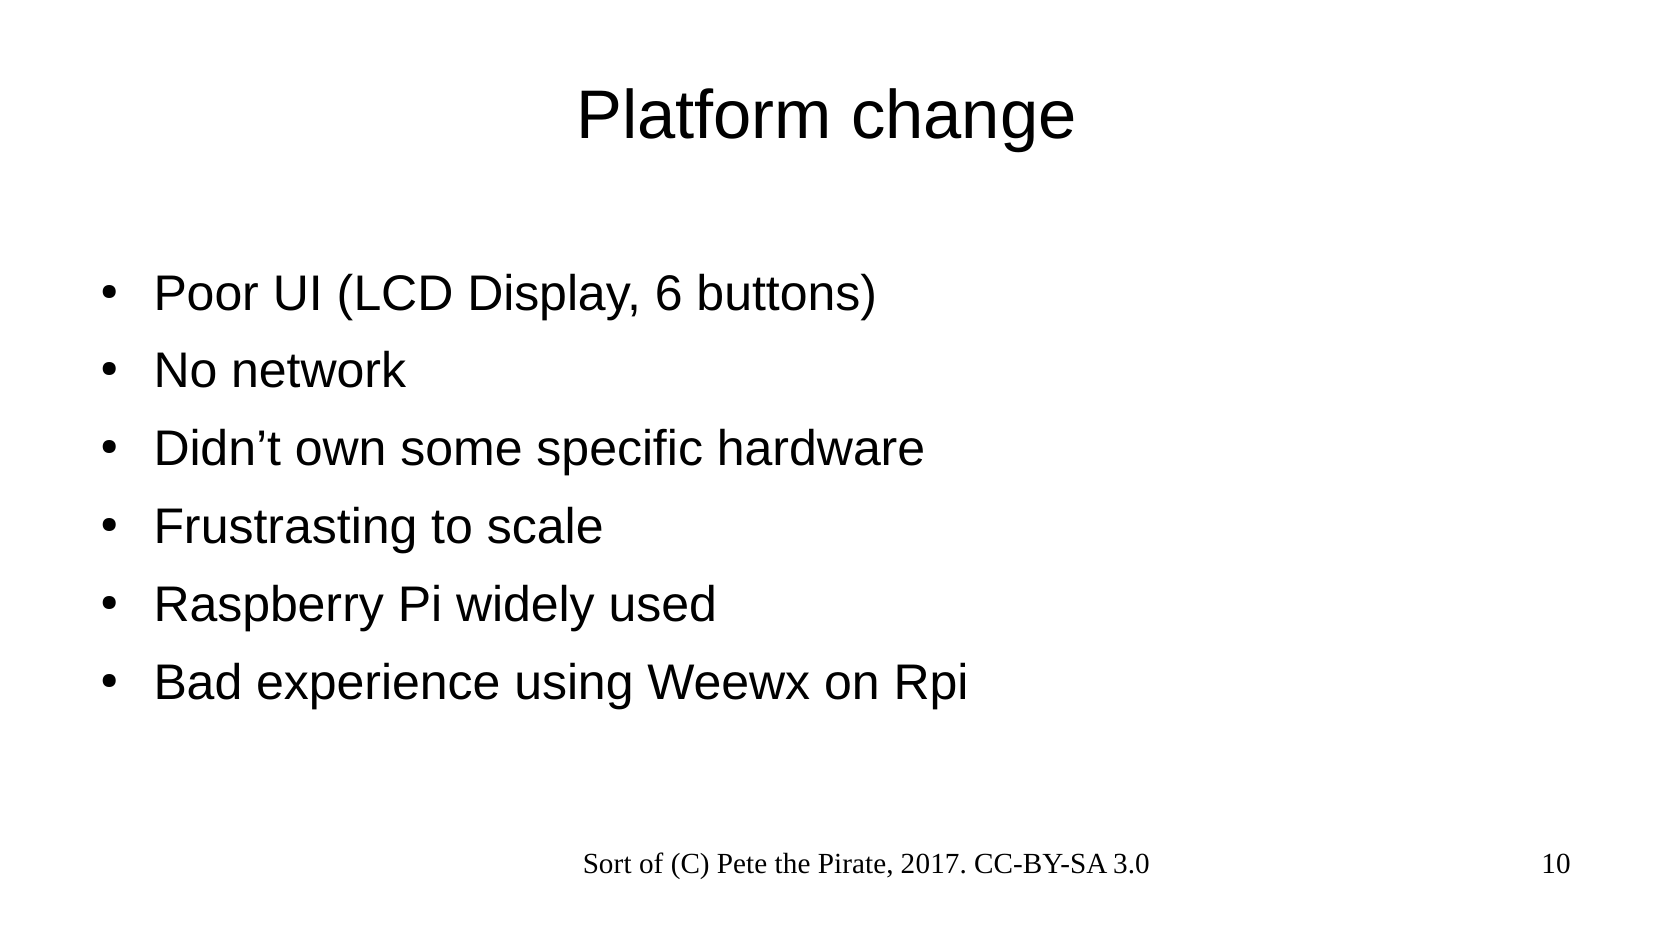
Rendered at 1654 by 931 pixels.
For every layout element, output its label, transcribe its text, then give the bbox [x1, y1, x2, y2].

list Poor UI (LCD Display, 6 buttons) No network Didn’t own some specific hardware Frustrasting to scale Raspberry Pi widely used Bad experience using Weewx on Rpi [82, 217, 1571, 757]
title Platform change [82, 37, 1571, 193]
